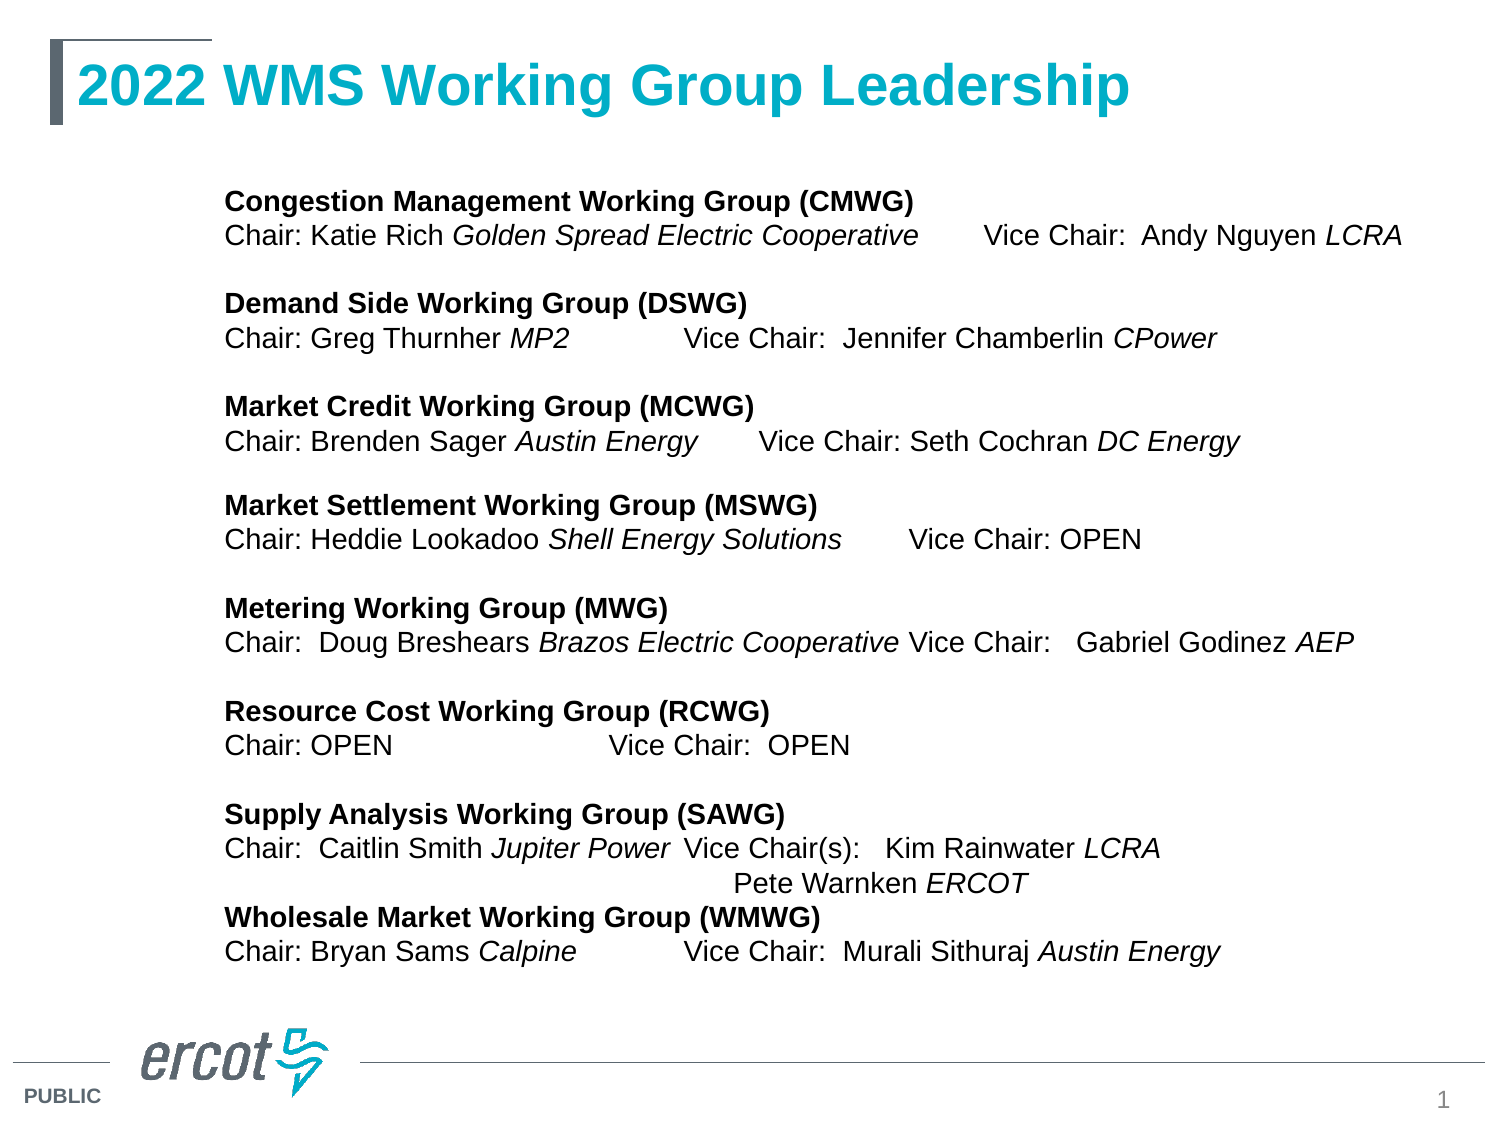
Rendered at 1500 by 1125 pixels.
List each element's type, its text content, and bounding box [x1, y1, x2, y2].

text_box [1400, 1076, 1488, 1113]
title 2022 WMS Working Group Leadership [62, 39, 1450, 126]
list Congestion Management Working Group (CMWG) Chair: Katie Rich Golden Spread Electric Cooperative Vice Chair: Andy Nguyen LCRA Demand Side Working Group (DSWG) Chair: Greg Thurnher MP2 Vice Chair: Jennifer Chamberlin CPower Market Credit Working Group (MCWG) Chair: Brenden Sager Austin Energy Vice Chair: Seth Cochran DC Energy Market Settlement Working Group (MSWG) Chair: Heddie Lookadoo Shell Energy Solutions Vice Chair: OPEN Metering Working Group (MWG) Chair: Doug Breshears Brazos Electric Cooperative Vice Chair: Gabriel Godinez AEP Resource Cost Working Group (RCWG) Chair: OPEN Vice Chair: OPEN Supply Analysis Working Group (SAWG) Chair: Caitlin Smith Jupiter Power Vice Chair(s): Kim Rainwater LCRA Pete Warnken ERCOT Wholesale Market Working Group (WMWG) Chair: Bryan Sams Calpine Vice Chair: Murali Sithuraj Austin Energy [50, 149, 1451, 1026]
